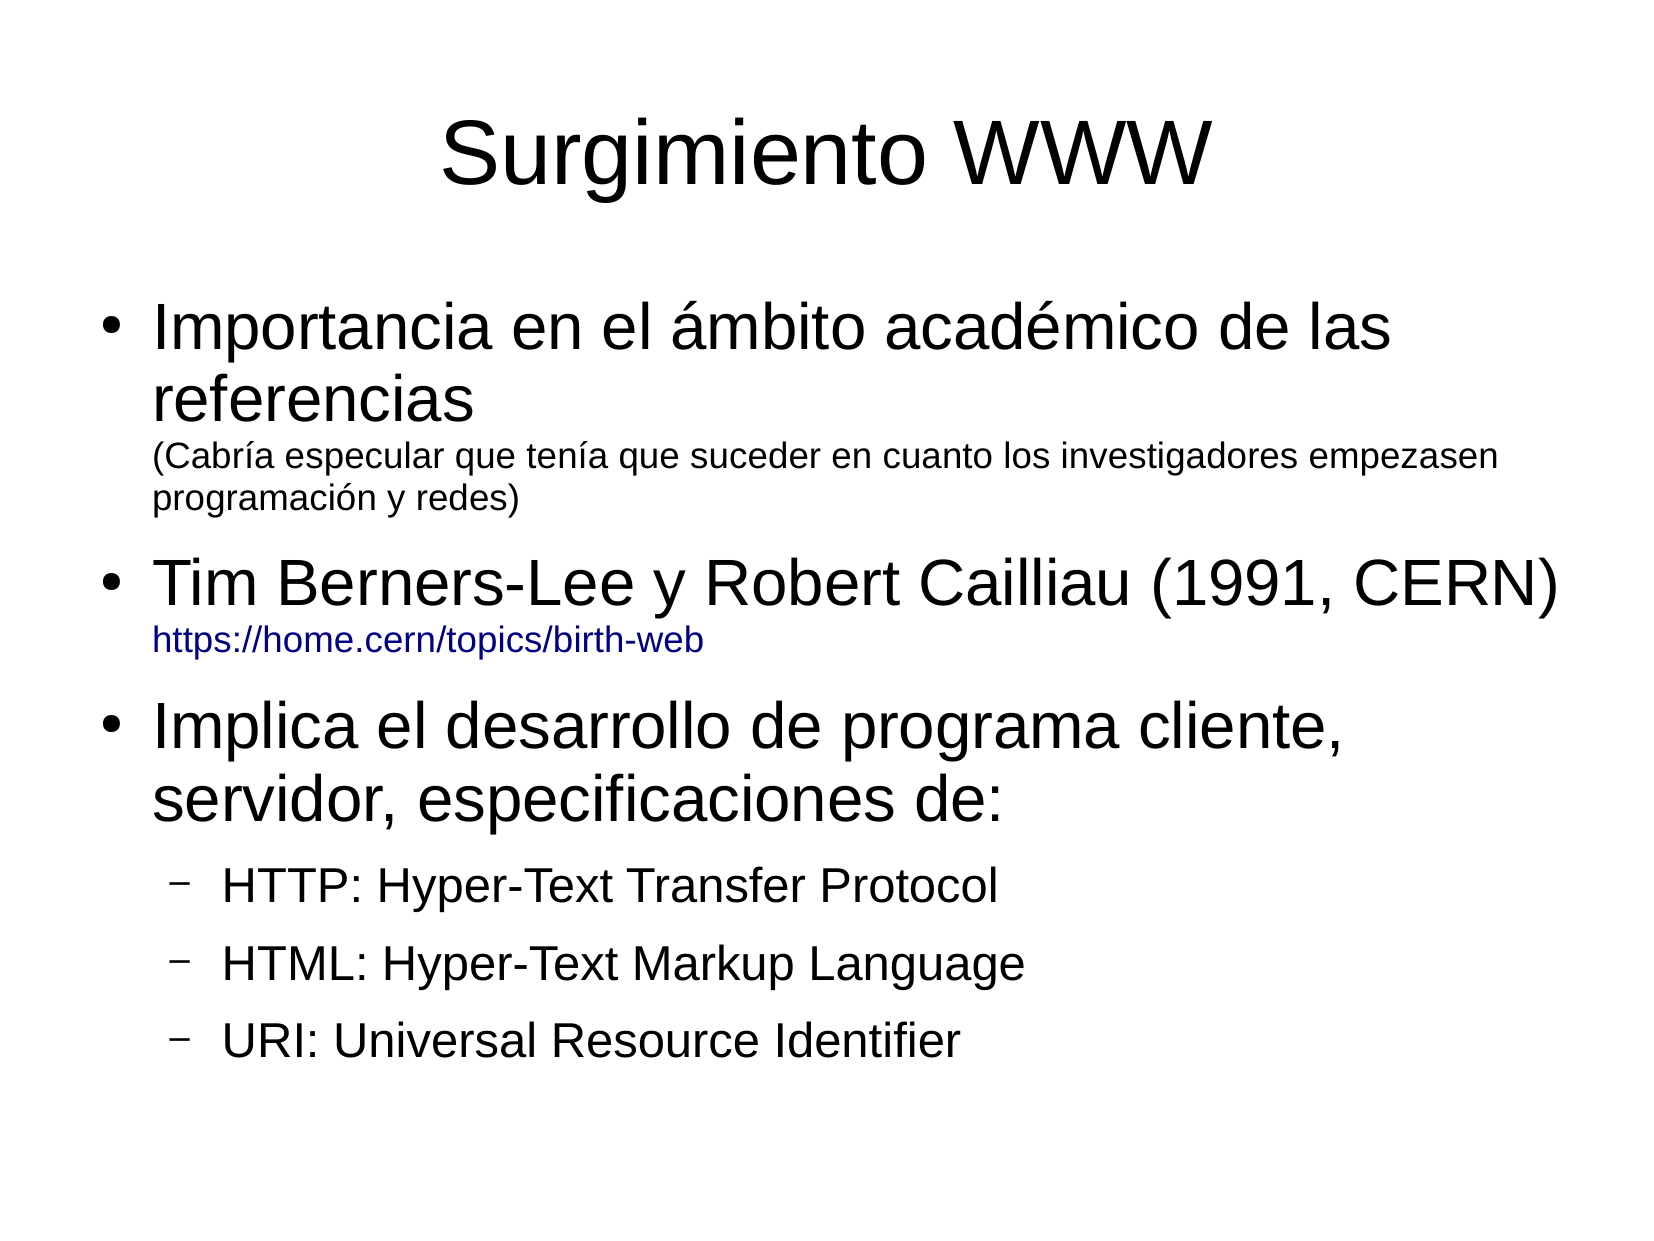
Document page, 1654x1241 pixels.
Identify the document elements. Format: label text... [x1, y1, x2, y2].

list Importancia en el ámbito académico de las referencias (Cabría especular que tenía que suceder en cuanto los investigadores empezasen programación y redes) Tim Berners-Lee y Robert Cailliau (1991, CERN) https://home.cern/topics/birth-web Implica el desarrollo de programa cliente, servidor, especificaciones de: HTTP: Hyper-Text Transfer Protocol HTML: Hyper-Text Markup Language URI: Universal Resource Identifier [82, 290, 1571, 1099]
title Surgimiento WWW [82, 49, 1571, 257]
